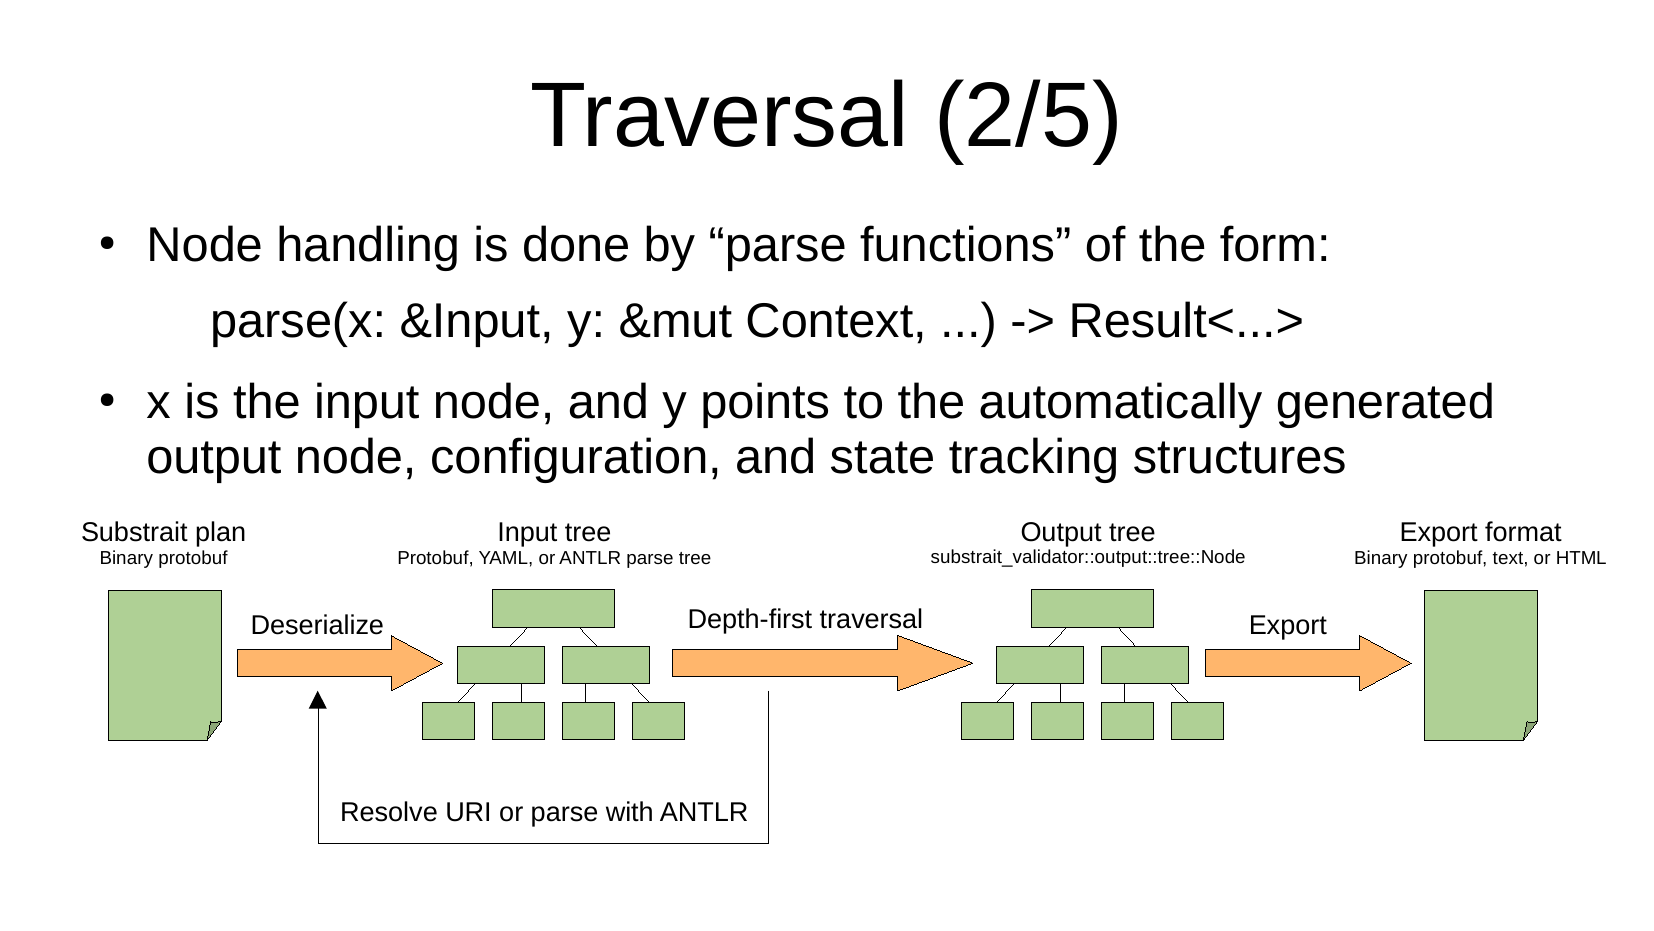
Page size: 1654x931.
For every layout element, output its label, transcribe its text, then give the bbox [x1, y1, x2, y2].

text_box [1031, 702, 1084, 740]
text_box [108, 597, 222, 741]
title Traversal (2/5) [82, 37, 1571, 193]
text_box [1205, 649, 1233, 677]
text_box [1171, 702, 1224, 740]
text_box [1031, 597, 1154, 628]
text_box [632, 702, 685, 740]
text_box [1424, 597, 1538, 741]
text_box [996, 646, 1084, 684]
list Node handling is done by “parse functions” of the form: parse(x: &Input, y: &mut Context, ...) -> Result<...> x is the input node, and y points to the automatically generated output node, configuration, and state tracking structures [82, 217, 1571, 488]
text_box [391, 643, 443, 691]
text_box [422, 702, 475, 740]
text_box Deserialize [235, 602, 407, 678]
text_box [1101, 702, 1154, 740]
text_box Export [1233, 602, 1378, 678]
text_box [457, 646, 545, 684]
text_box [492, 597, 615, 628]
text_box [961, 702, 1014, 740]
text_box Depth-first traversal [672, 596, 973, 642]
text_box Export format Binary protobuf, text, or HTML [1327, 509, 1634, 597]
text_box [492, 702, 545, 740]
text_box [562, 702, 615, 740]
text_box Output tree substrait_validator::output::tree::Node [900, 509, 1276, 597]
text_box Substrait plan Binary protobuf [10, 509, 317, 597]
text_box [562, 646, 650, 684]
text_box [1101, 646, 1189, 684]
text_box Input tree Protobuf, YAML, or ANTLR parse tree [376, 509, 733, 597]
text_box [1359, 645, 1412, 691]
text_box [672, 642, 973, 691]
text_box Resolve URI or parse with ANTLR [325, 789, 888, 865]
